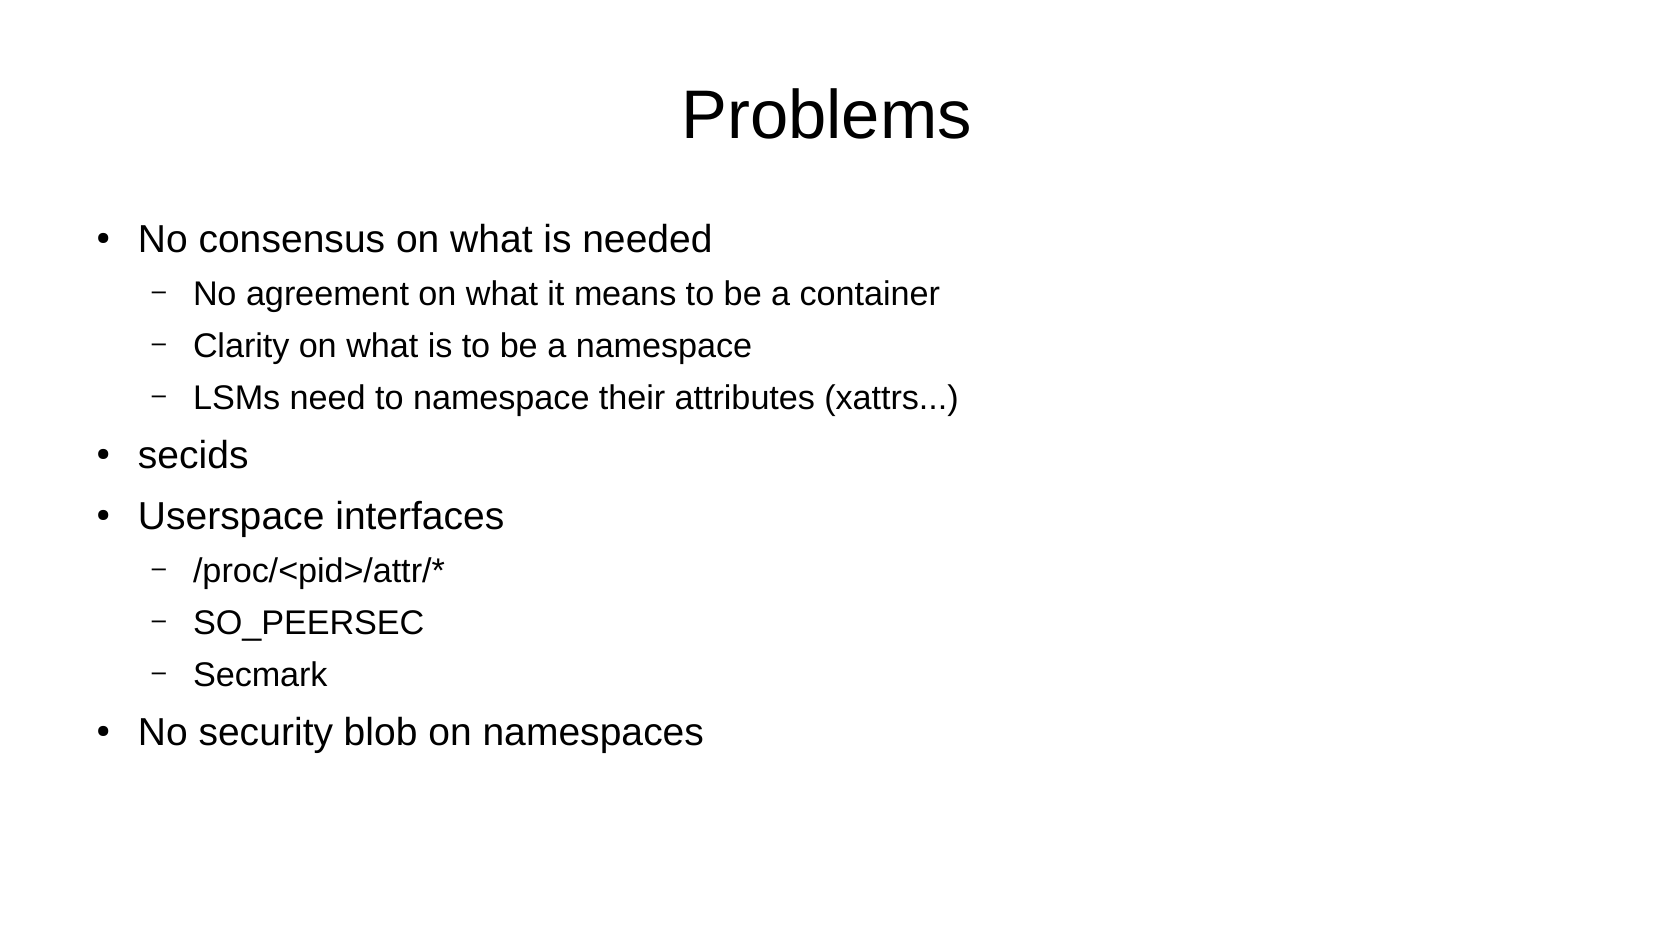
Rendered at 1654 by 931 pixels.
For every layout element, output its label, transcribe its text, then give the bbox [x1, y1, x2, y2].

title Problems [82, 37, 1571, 193]
list No consensus on what is needed No agreement on what it means to be a container Clarity on what is to be a namespace LSMs need to namespace their attributes (xattrs...) secids Userspace interfaces /proc/<pid>/attr/* SO_PEERSEC Secmark No security blob on namespaces [82, 217, 1571, 758]
